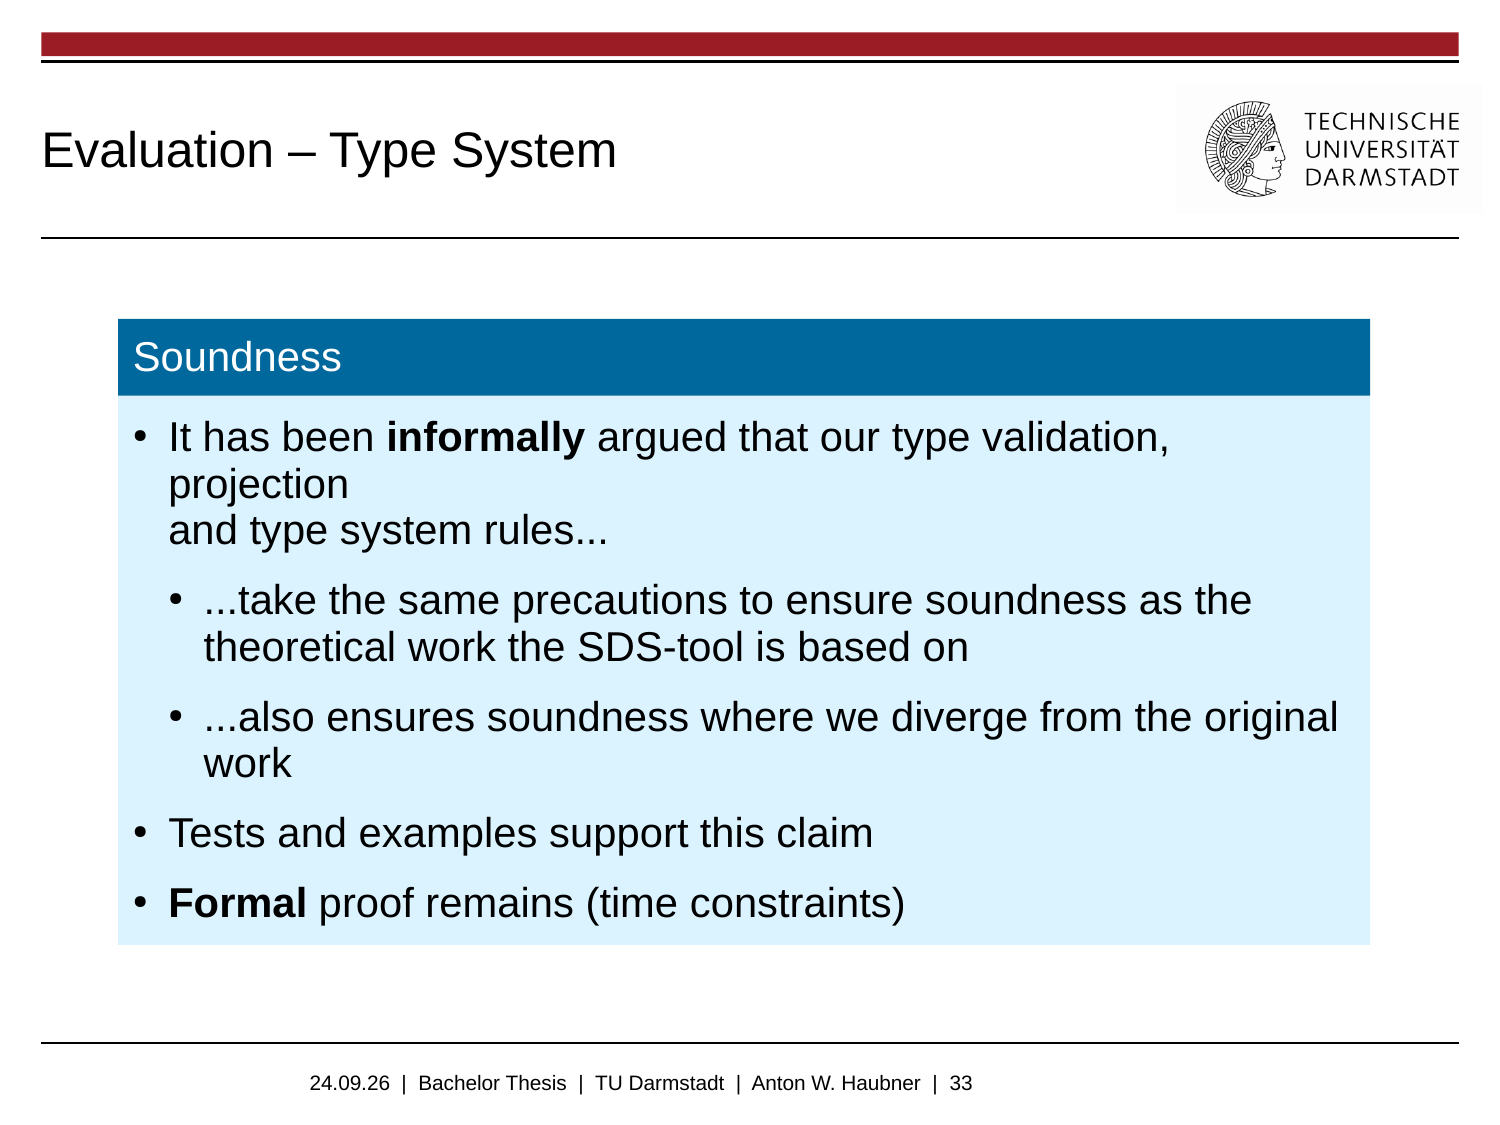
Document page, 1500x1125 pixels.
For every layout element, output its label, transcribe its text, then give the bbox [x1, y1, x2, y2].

text_box It has been informally argued that our type validation, projection and type system rules... ...take the same precautions to ensure soundness as the theoretical work the SDS-tool is based on ...also ensures soundness where we diverge from the original work Tests and examples support this claim Formal proof remains (time constraints) [118, 396, 1371, 945]
title Evaluation – Type System [41, 74, 1131, 225]
text_box Soundness [118, 318, 1371, 396]
